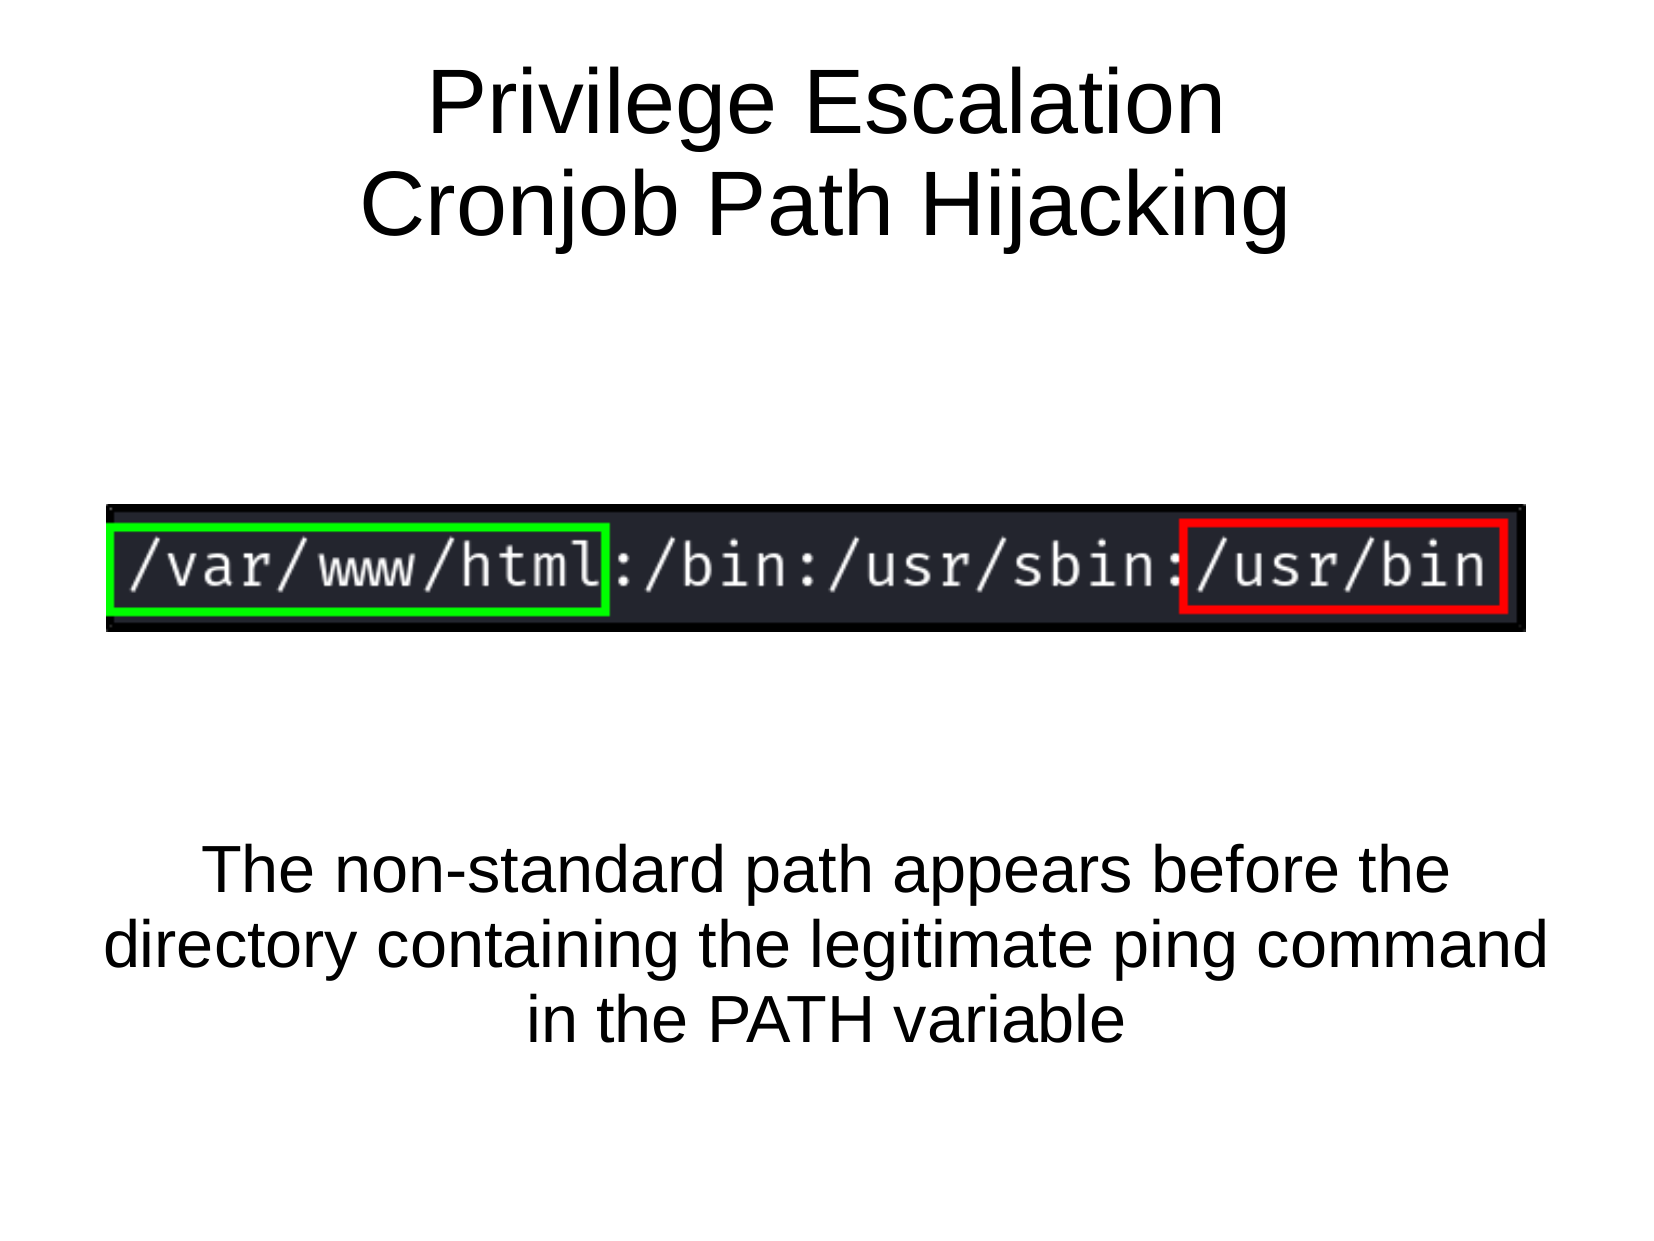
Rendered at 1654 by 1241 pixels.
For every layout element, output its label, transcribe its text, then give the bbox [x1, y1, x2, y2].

title Privilege Escalation Cronjob Path Hijacking [82, 49, 1571, 257]
subtitle The non-standard path appears before the directory containing the legitimate ping command in the PATH variable [82, 290, 1571, 1109]
picture [106, 504, 1526, 632]
